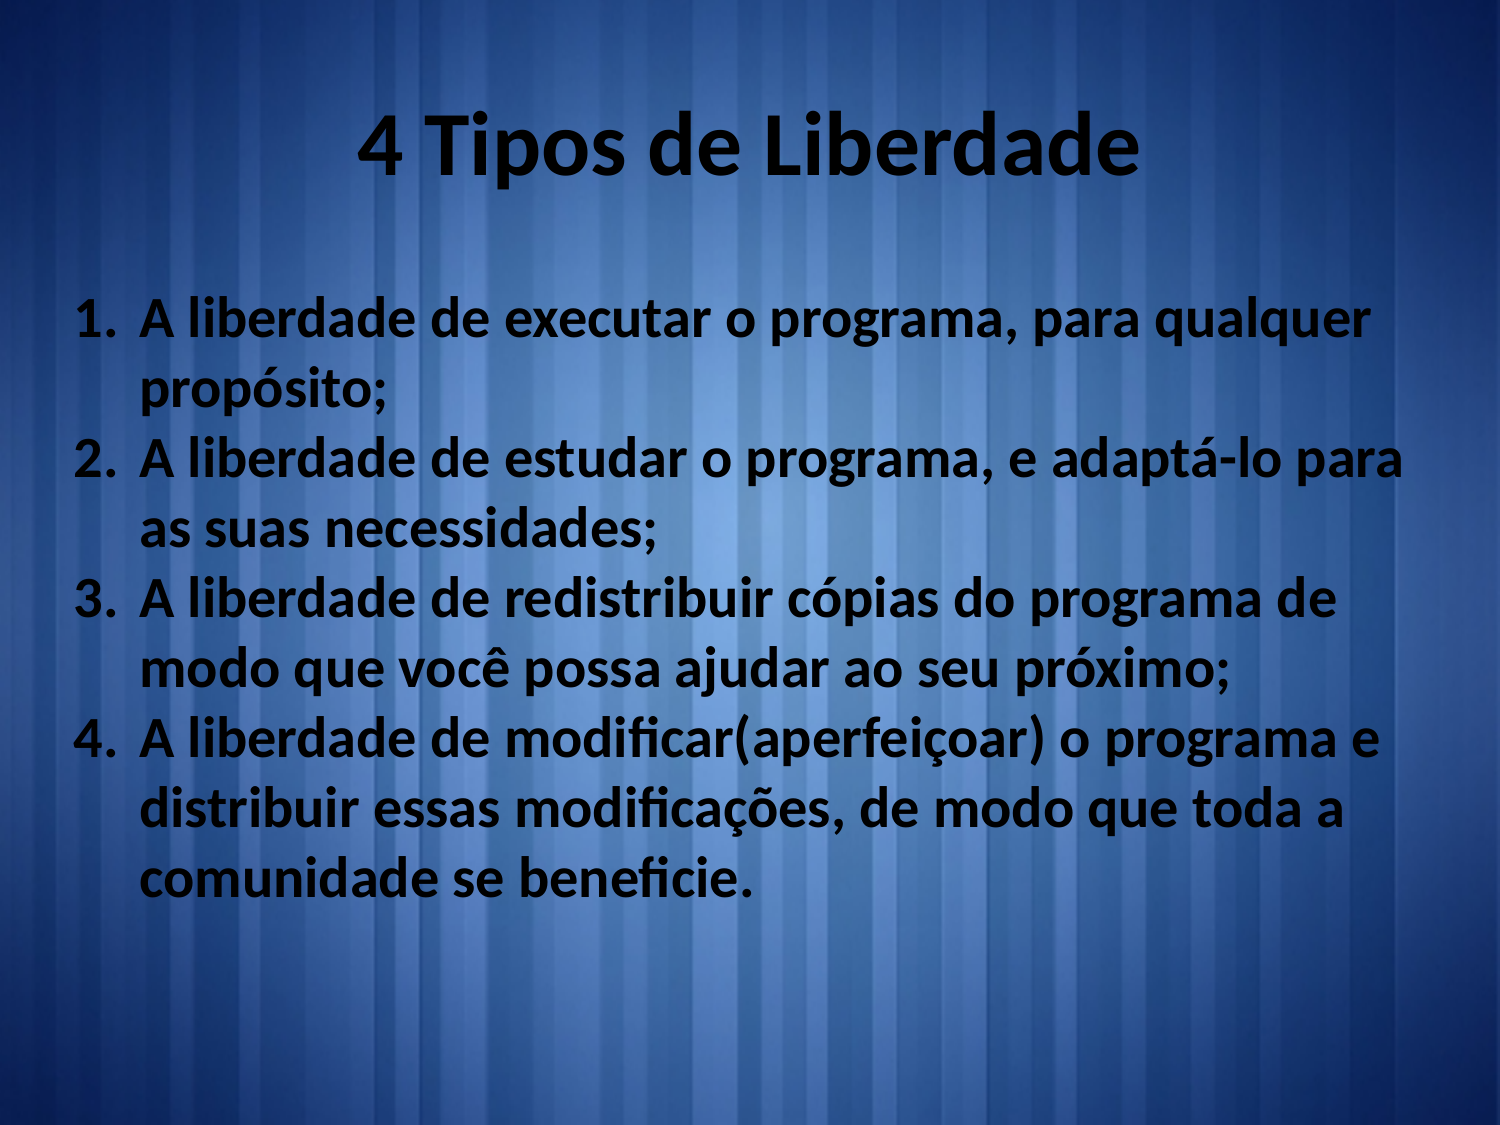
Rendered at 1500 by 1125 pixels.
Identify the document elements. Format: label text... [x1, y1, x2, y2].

picture [0, 0, 1500, 1125]
title 4 Tipos de Liberdade [75, 45, 1425, 233]
text_box A liberdade de executar o programa, para qualquer propósito; A liberdade de estudar o programa, e adaptá-lo para as suas necessidades; A liberdade de redistribuir cópias do programa de modo que você possa ajudar ao seu próximo; A liberdade de modificar(aperfeiçoar) o programa e distribuir essas modificações, de modo que toda a comunidade se beneficie. [59, 271, 1441, 917]
